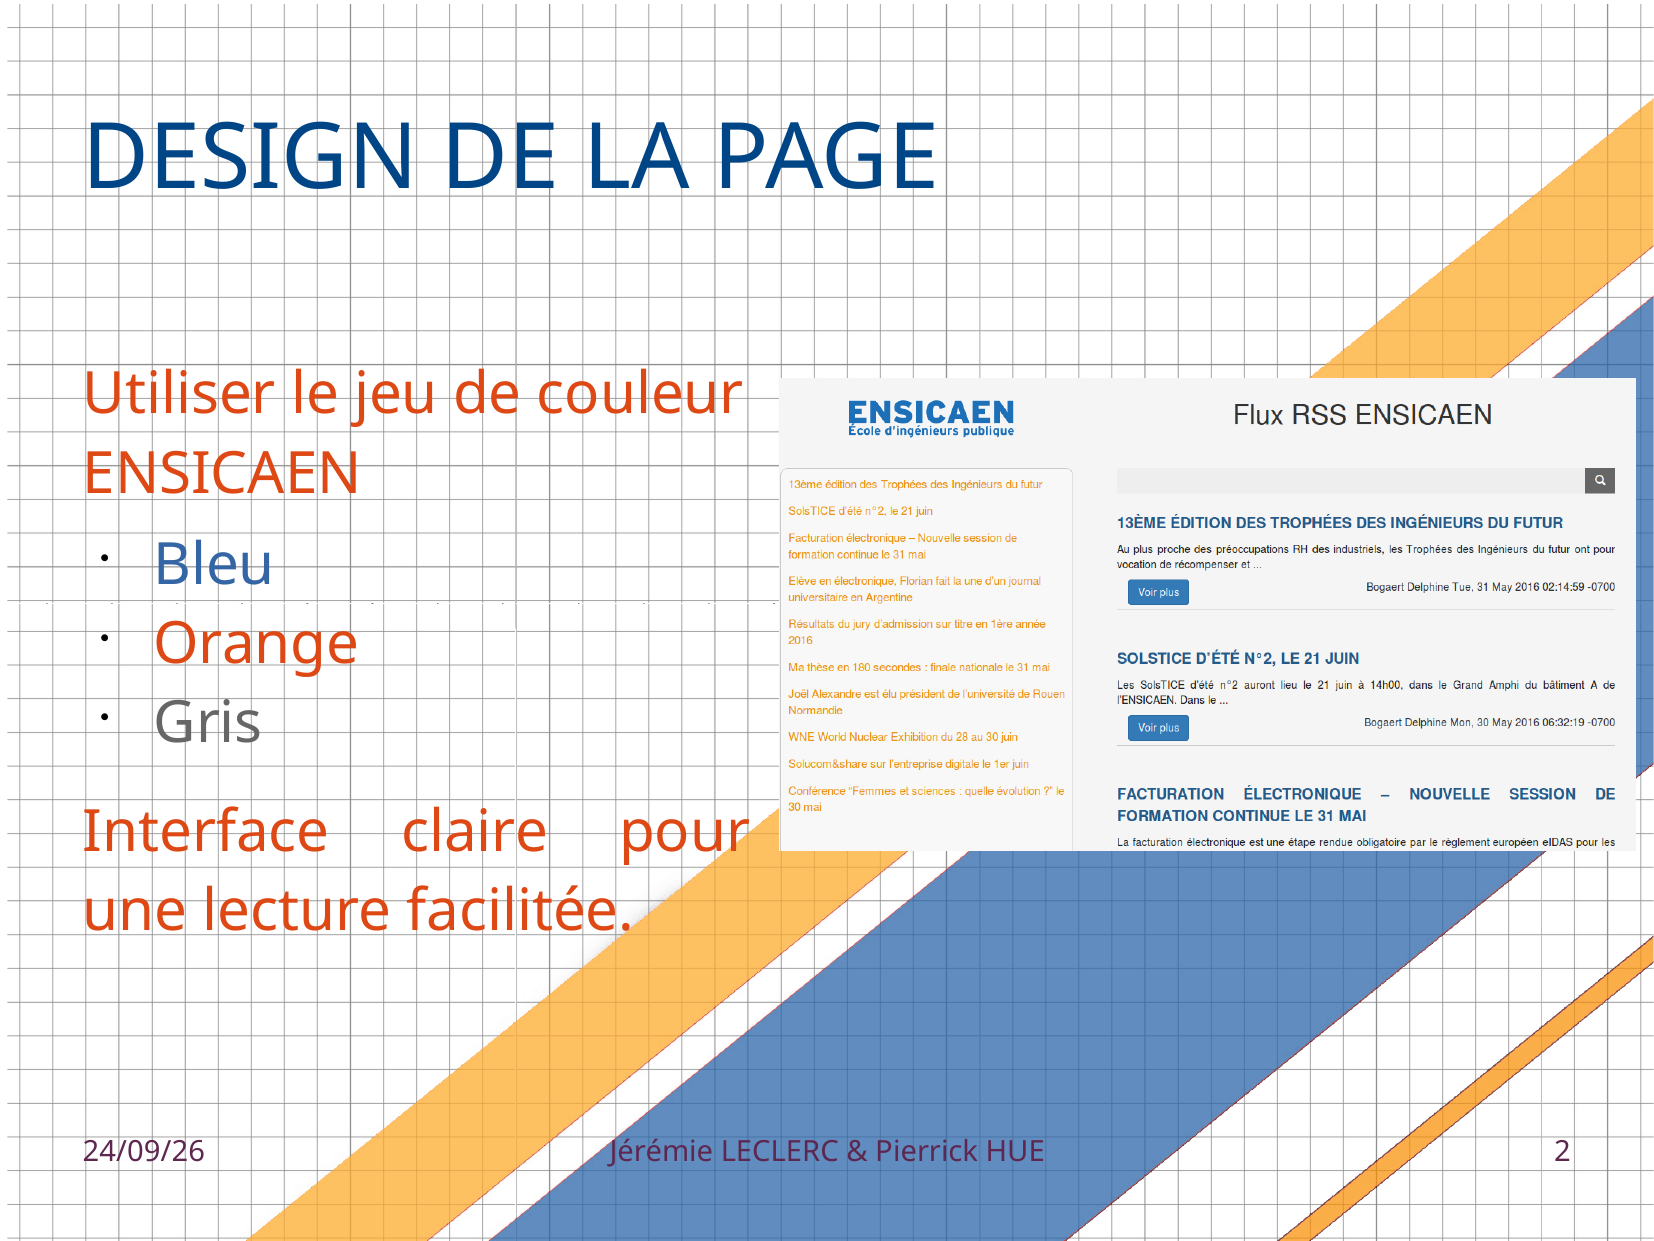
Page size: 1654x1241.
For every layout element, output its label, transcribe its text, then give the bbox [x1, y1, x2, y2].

list Utiliser le jeu de couleur ENSICAEN Bleu Orange Gris Interface claire pour une lecture facilitée. [82, 290, 751, 1010]
title Design de la page [82, 49, 1571, 257]
picture [7, 4, 1654, 1241]
